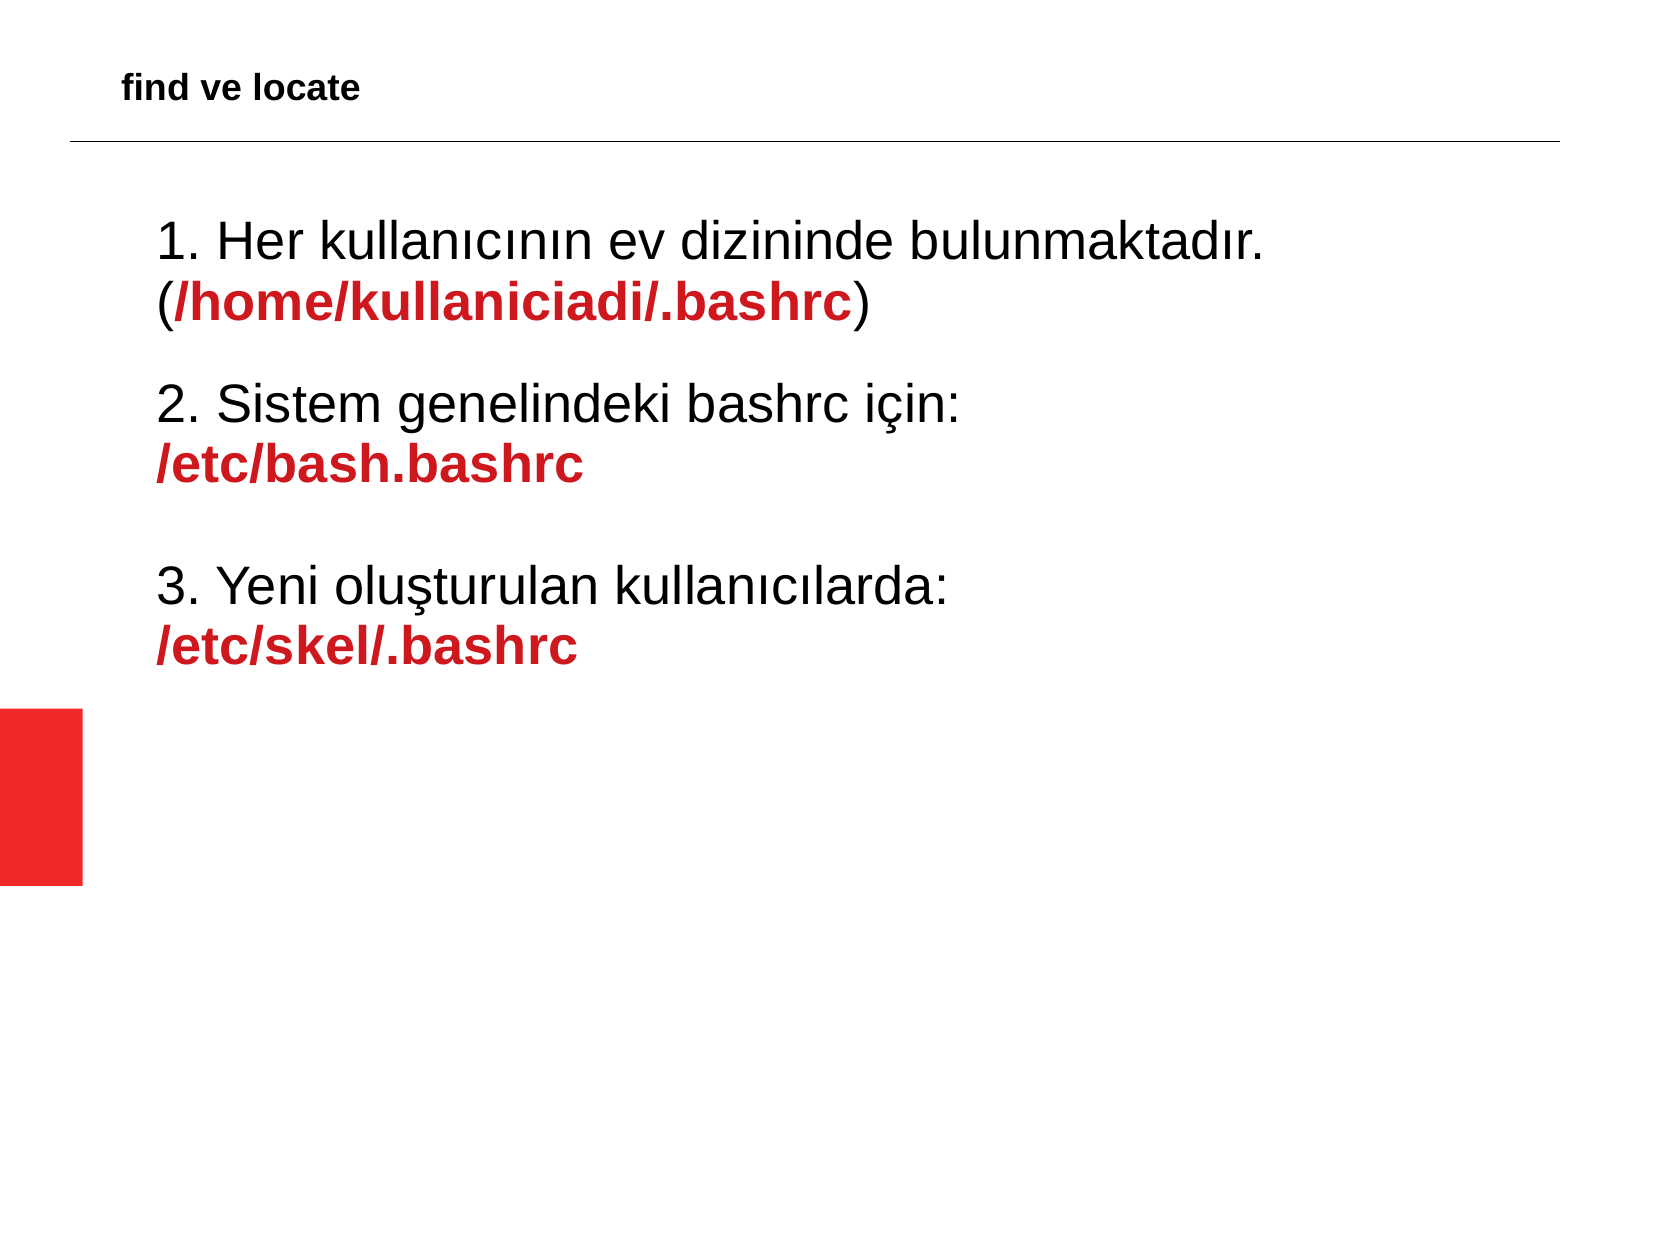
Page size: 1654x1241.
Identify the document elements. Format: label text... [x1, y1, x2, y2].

text_box find ve locate [106, 59, 1536, 116]
text_box 1. Her kullanıcının ev dizininde bulunmaktadır. (/home/kullaniciadi/.bashrc) 2. Sistem genelindeki bashrc için: /etc/bash.bashrc 3. Yeni oluşturulan kullanıcılarda: /etc/skel/.bashrc [141, 203, 1501, 829]
